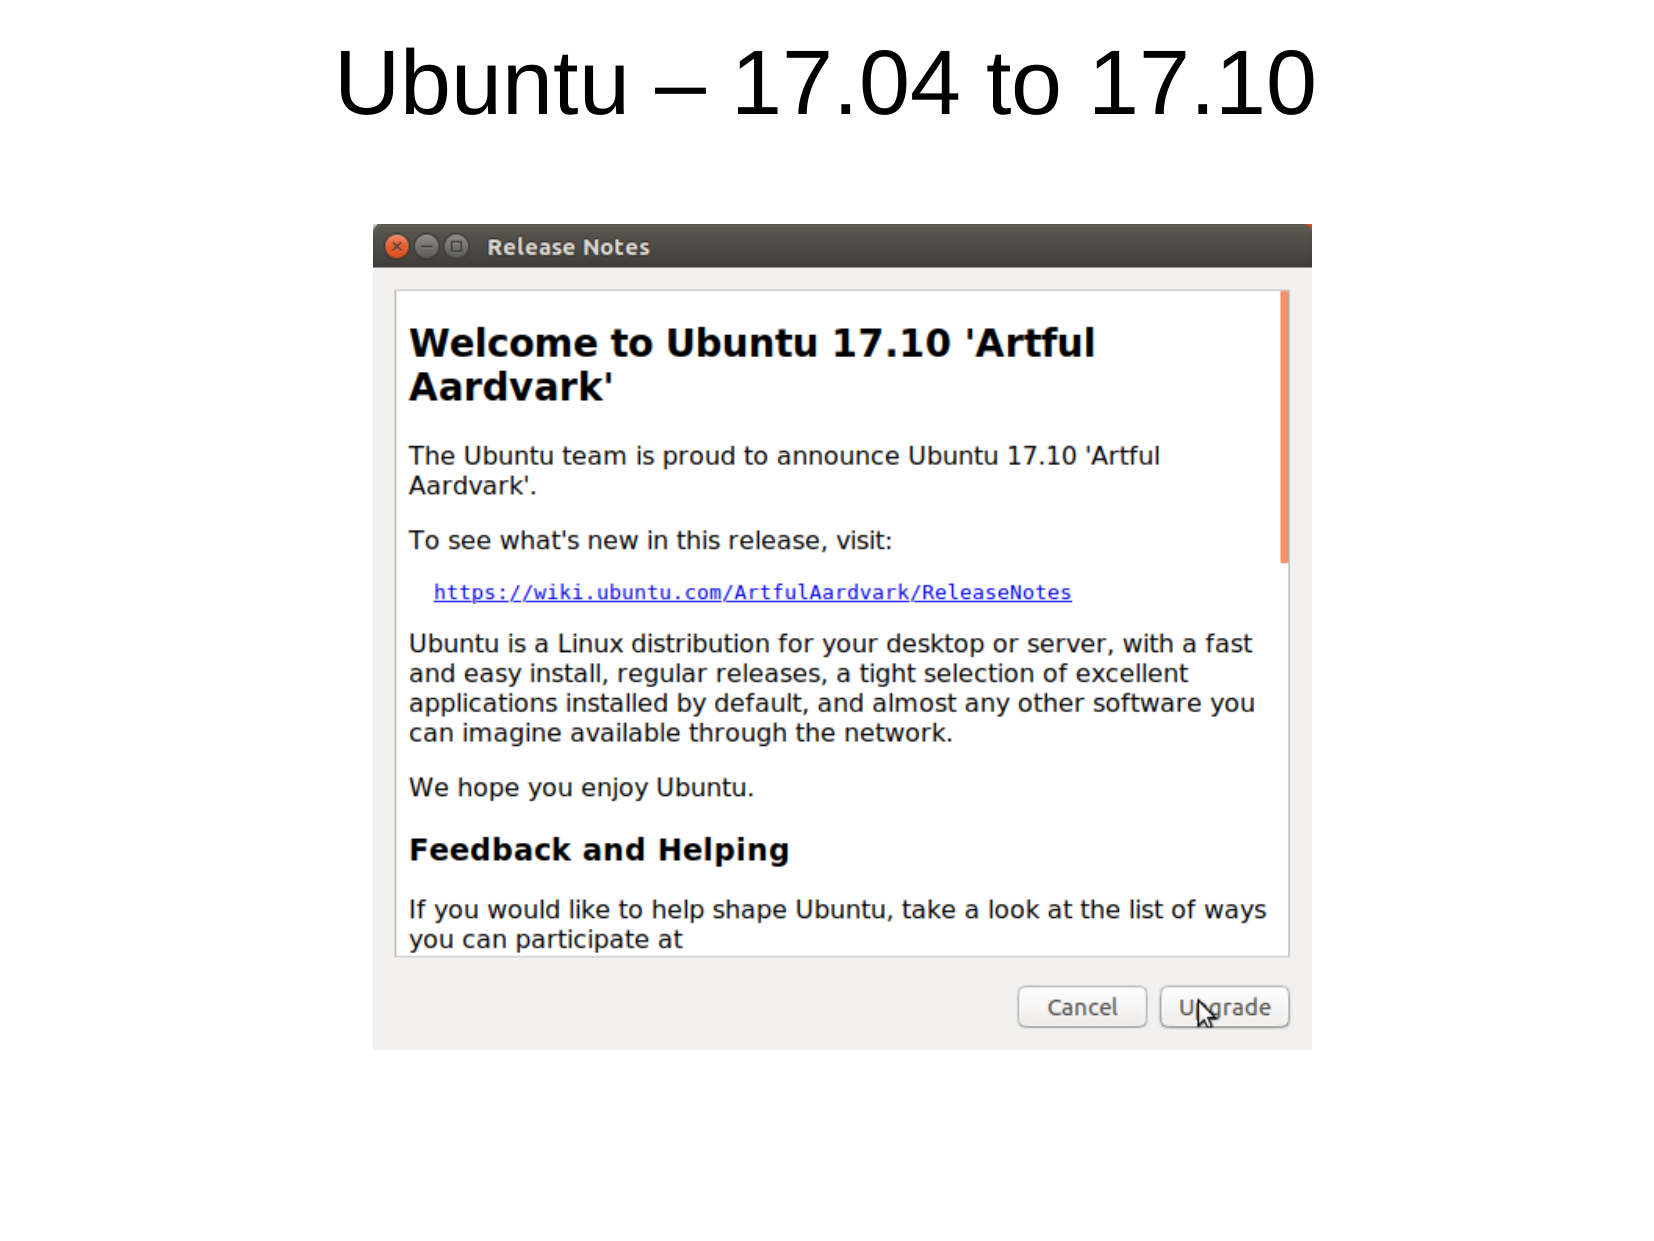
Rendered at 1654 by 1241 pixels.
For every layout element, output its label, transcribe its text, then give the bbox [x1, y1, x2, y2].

title Ubuntu – 17.04 to 17.10 [82, 31, 1571, 134]
picture [373, 224, 1312, 1050]
